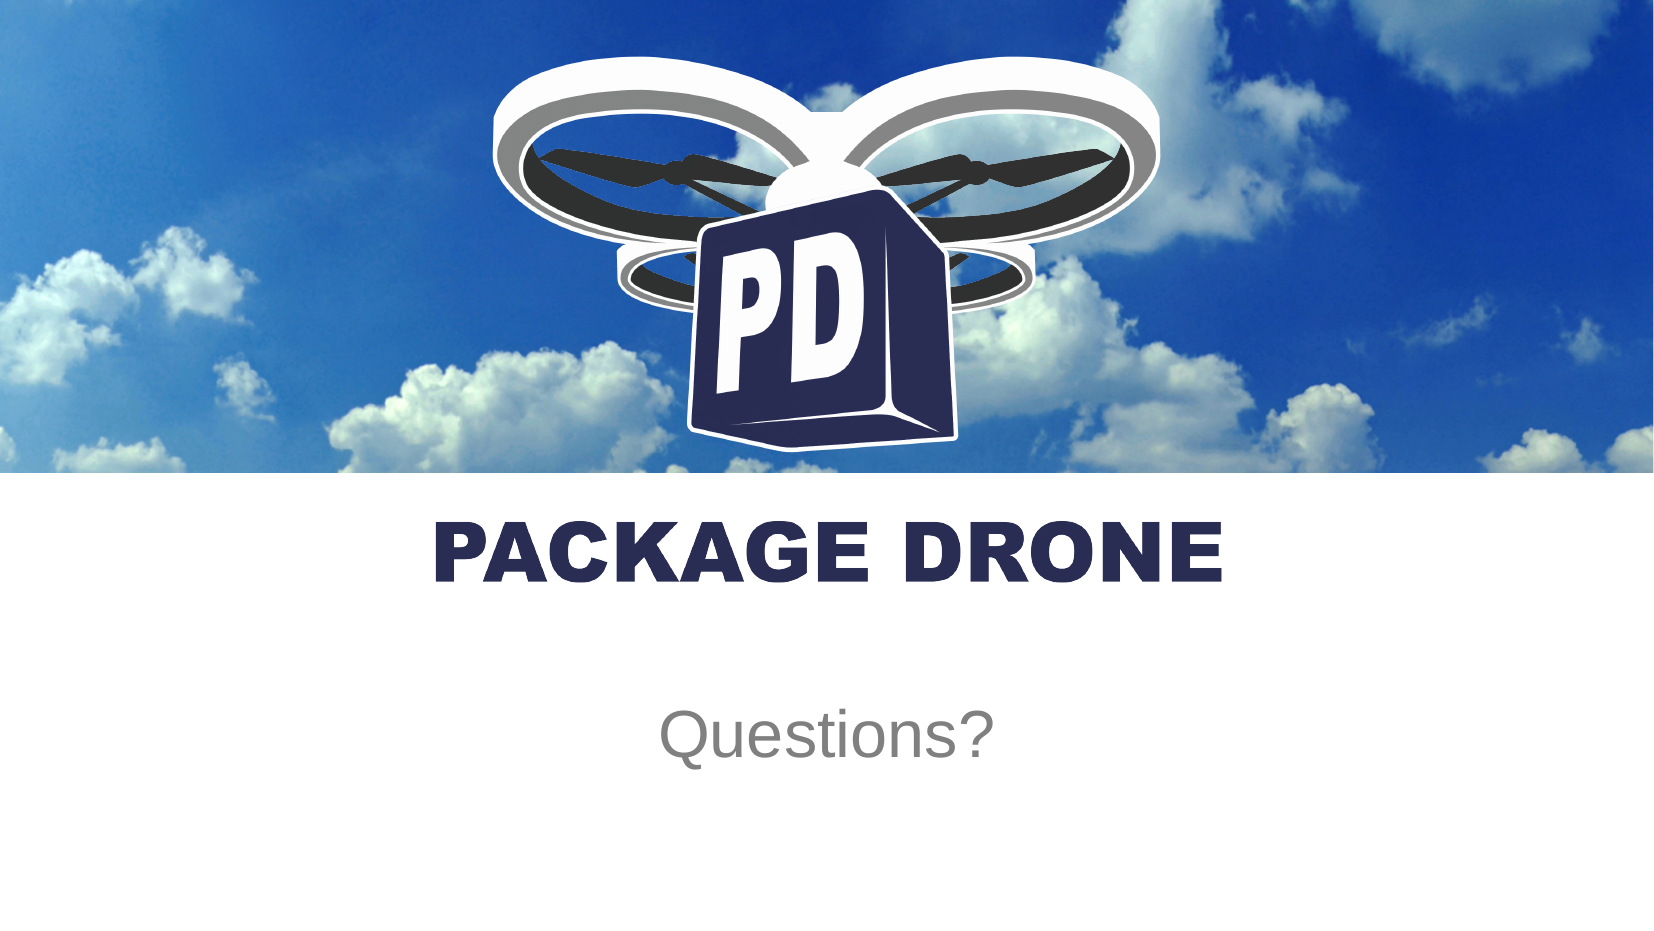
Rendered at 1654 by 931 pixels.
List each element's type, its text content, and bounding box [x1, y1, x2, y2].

picture [0, 0, 1654, 510]
subtitle Questions? [82, 510, 1571, 811]
